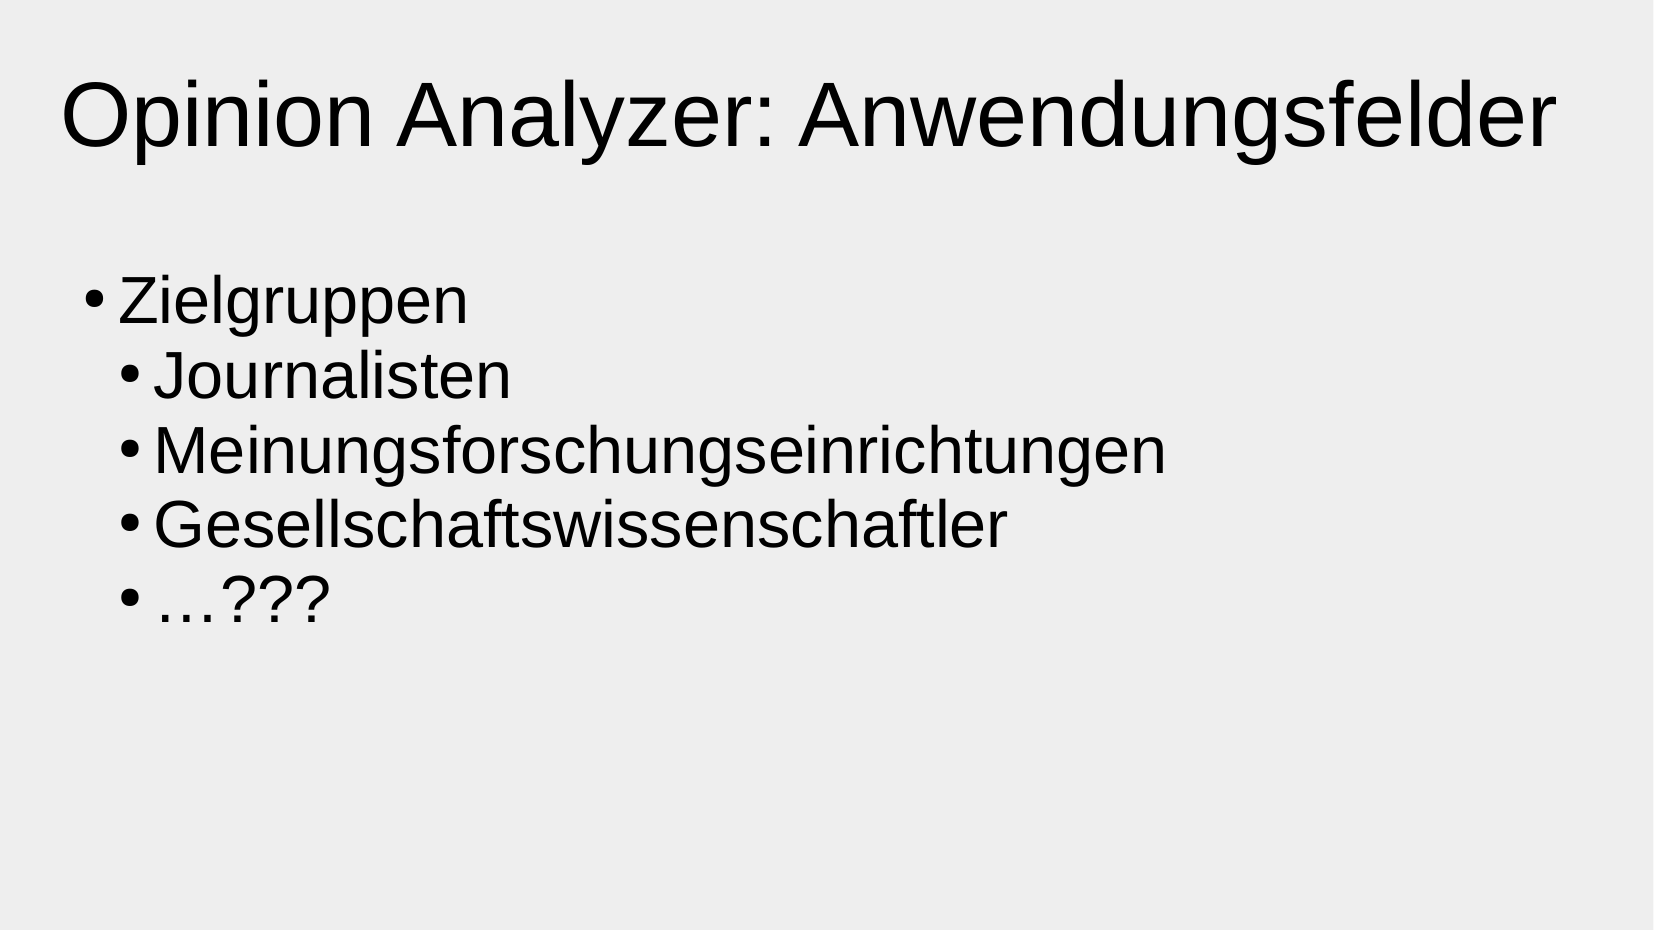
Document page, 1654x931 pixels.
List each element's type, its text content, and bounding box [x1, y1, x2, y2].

subtitle Zielgruppen Journalisten Meinungsforschungseinrichtungen Gesellschaftswissenschaftler …??? [82, 217, 1571, 758]
title Opinion Analyzer: Anwendungsfelder [60, 12, 1591, 218]
